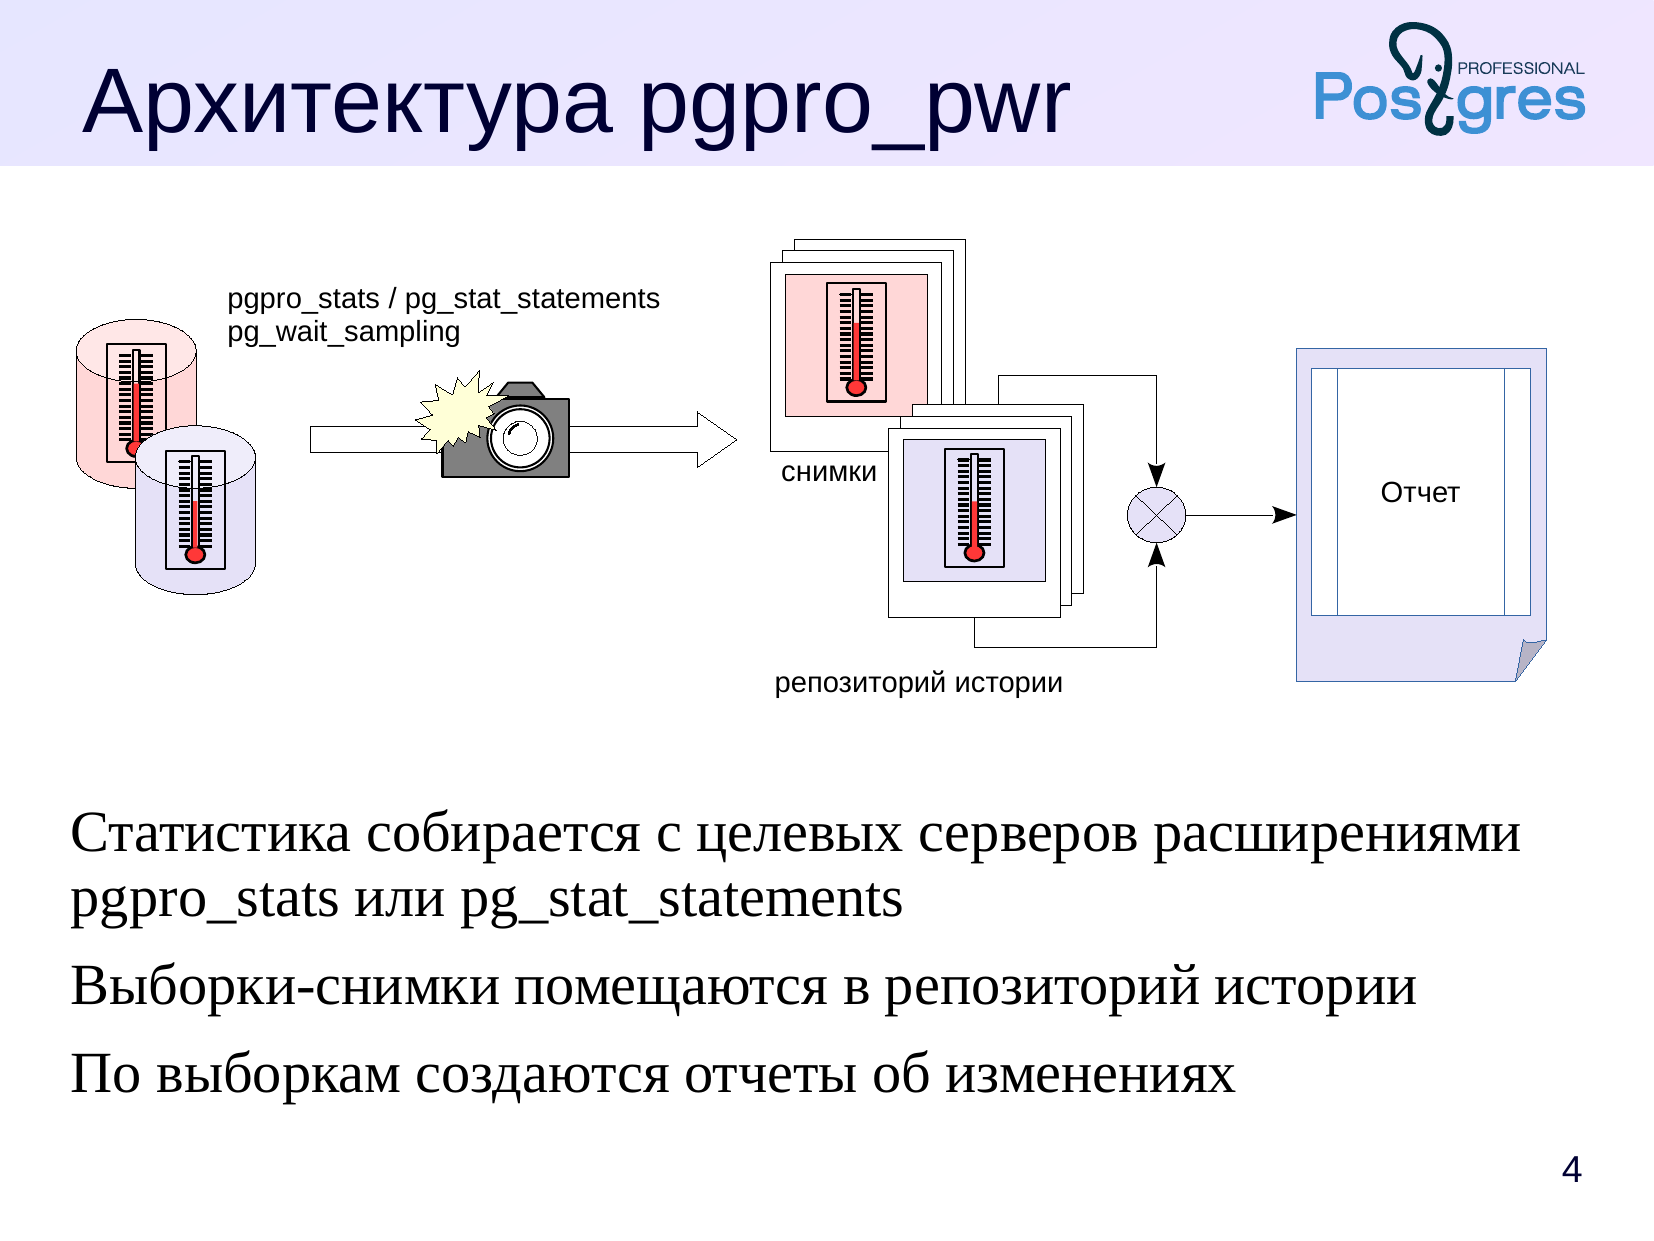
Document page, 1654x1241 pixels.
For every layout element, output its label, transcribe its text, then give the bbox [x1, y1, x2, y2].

text_box [167, 485, 224, 568]
title Архитектура pgpro_pwr [82, 49, 1252, 153]
text_box [108, 379, 135, 461]
text_box [141, 379, 165, 434]
text_box репозиторий истории [758, 658, 1081, 706]
text_box [1127, 487, 1186, 543]
text_box снимки [745, 447, 913, 496]
text_box [186, 489, 205, 563]
text_box Отчет [1296, 348, 1547, 682]
text_box [126, 382, 142, 456]
list Статистика собирается с целевых серверов расширениями pgpro_stats или pg_stat_statements Выборки-снимки помещаются в репозиторий истории По выборкам создаются отчеты об изменениях [70, 799, 1583, 1154]
text_box [770, 239, 1084, 618]
text_box [76, 356, 256, 595]
text_box Отчет [1311, 368, 1530, 616]
text_box pgpro_stats / pg_stat_statements pg_wait_sampling [212, 274, 684, 388]
text_box [167, 354, 197, 429]
text_box [310, 370, 737, 478]
